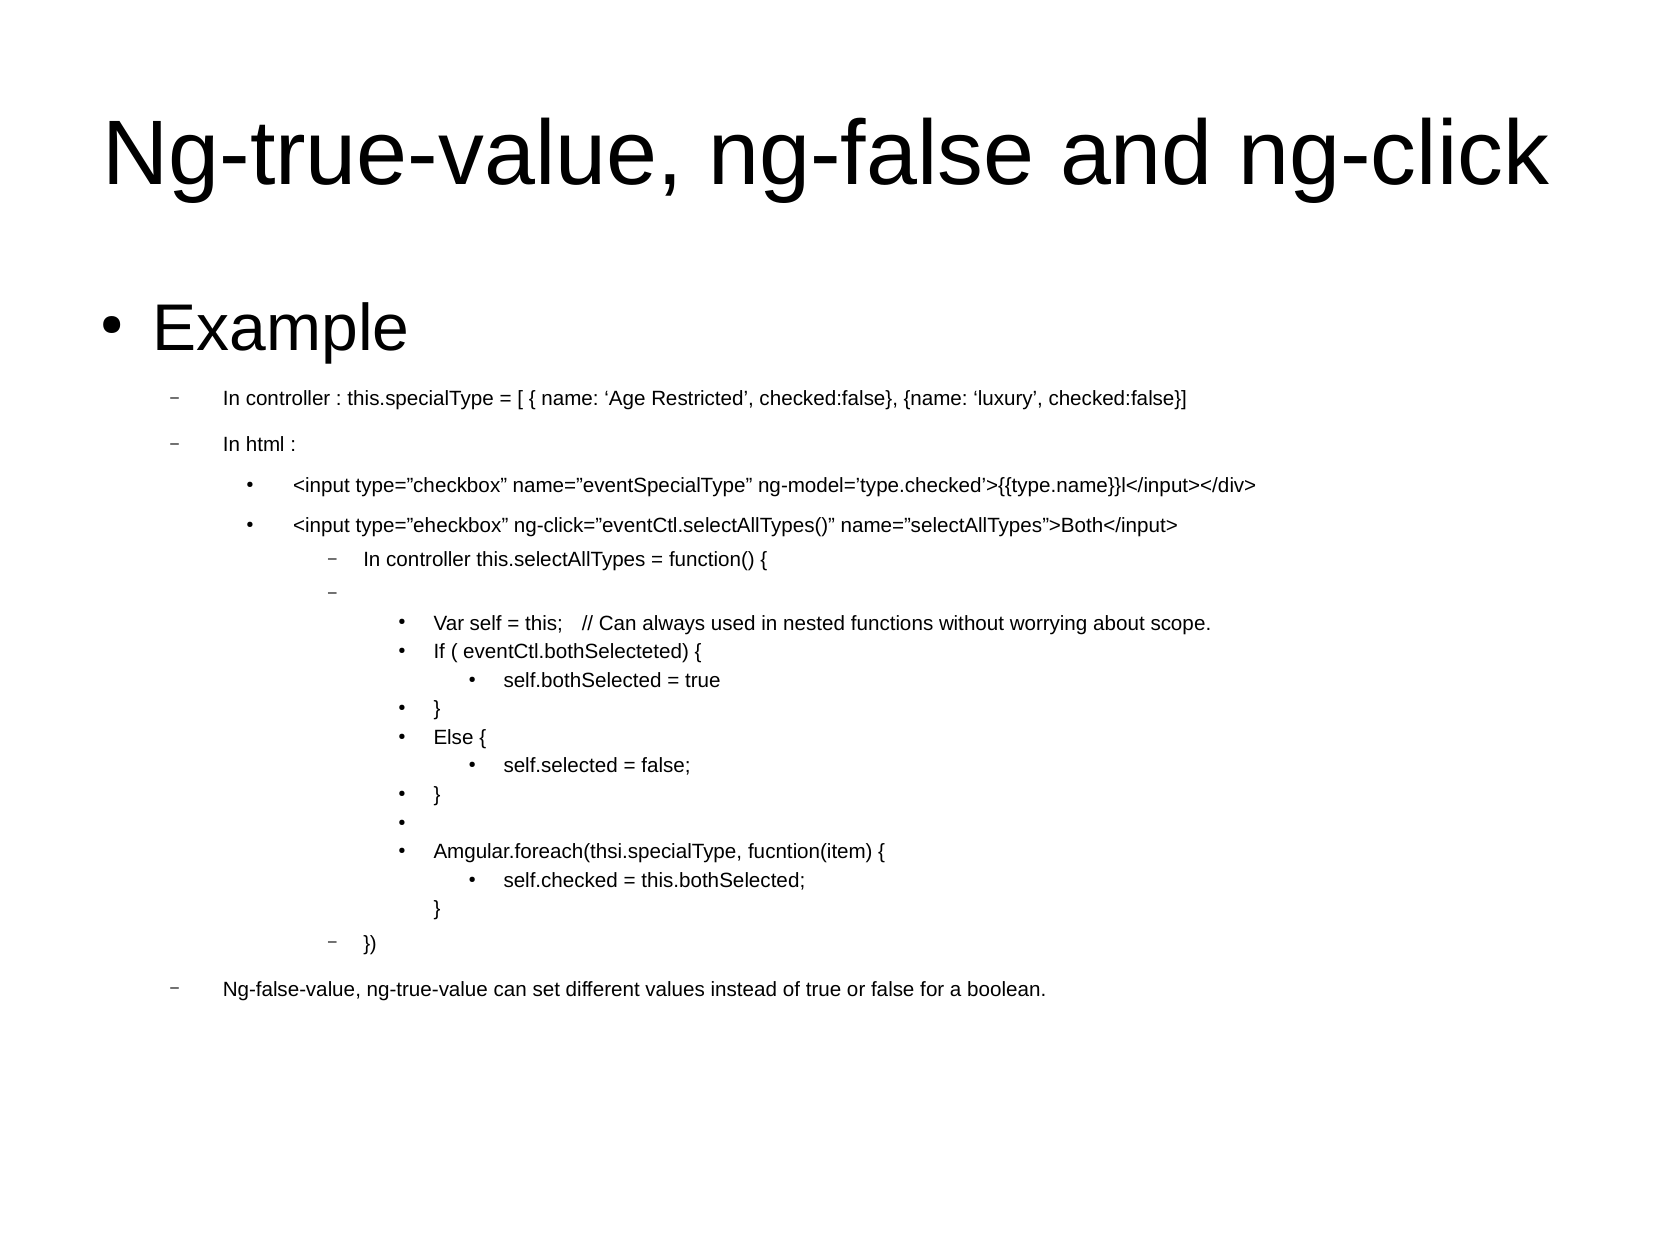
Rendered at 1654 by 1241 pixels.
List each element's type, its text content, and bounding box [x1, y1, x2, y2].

list Example In controller : this.specialType = [ { name: ‘Age Restricted’, checked:false}, {name: ‘luxury’, checked:false}] In html : <input type=”checkbox” name=”eventSpecialType” ng-model=’type.checked’>{{type.name}}l</input></div> <input type=”eheckbox” ng-click=”eventCtl.selectAllTypes()” name=”selectAllTypes”>Both</input> In controller this.selectAllTypes = function() { Var self = this; // Can always used in nested functions without worrying about scope. If ( eventCtl.bothSelecteted) { self.bothSelected = true } Else { self.selected = false; } Amgular.foreach(thsi.specialType, fucntion(item) { self.checked = this.bothSelected; } }) Ng-false-value, ng-true-value can set different values instead of true or false for a boolean. [82, 290, 1571, 1010]
title Ng-true-value, ng-false and ng-click [82, 49, 1571, 257]
